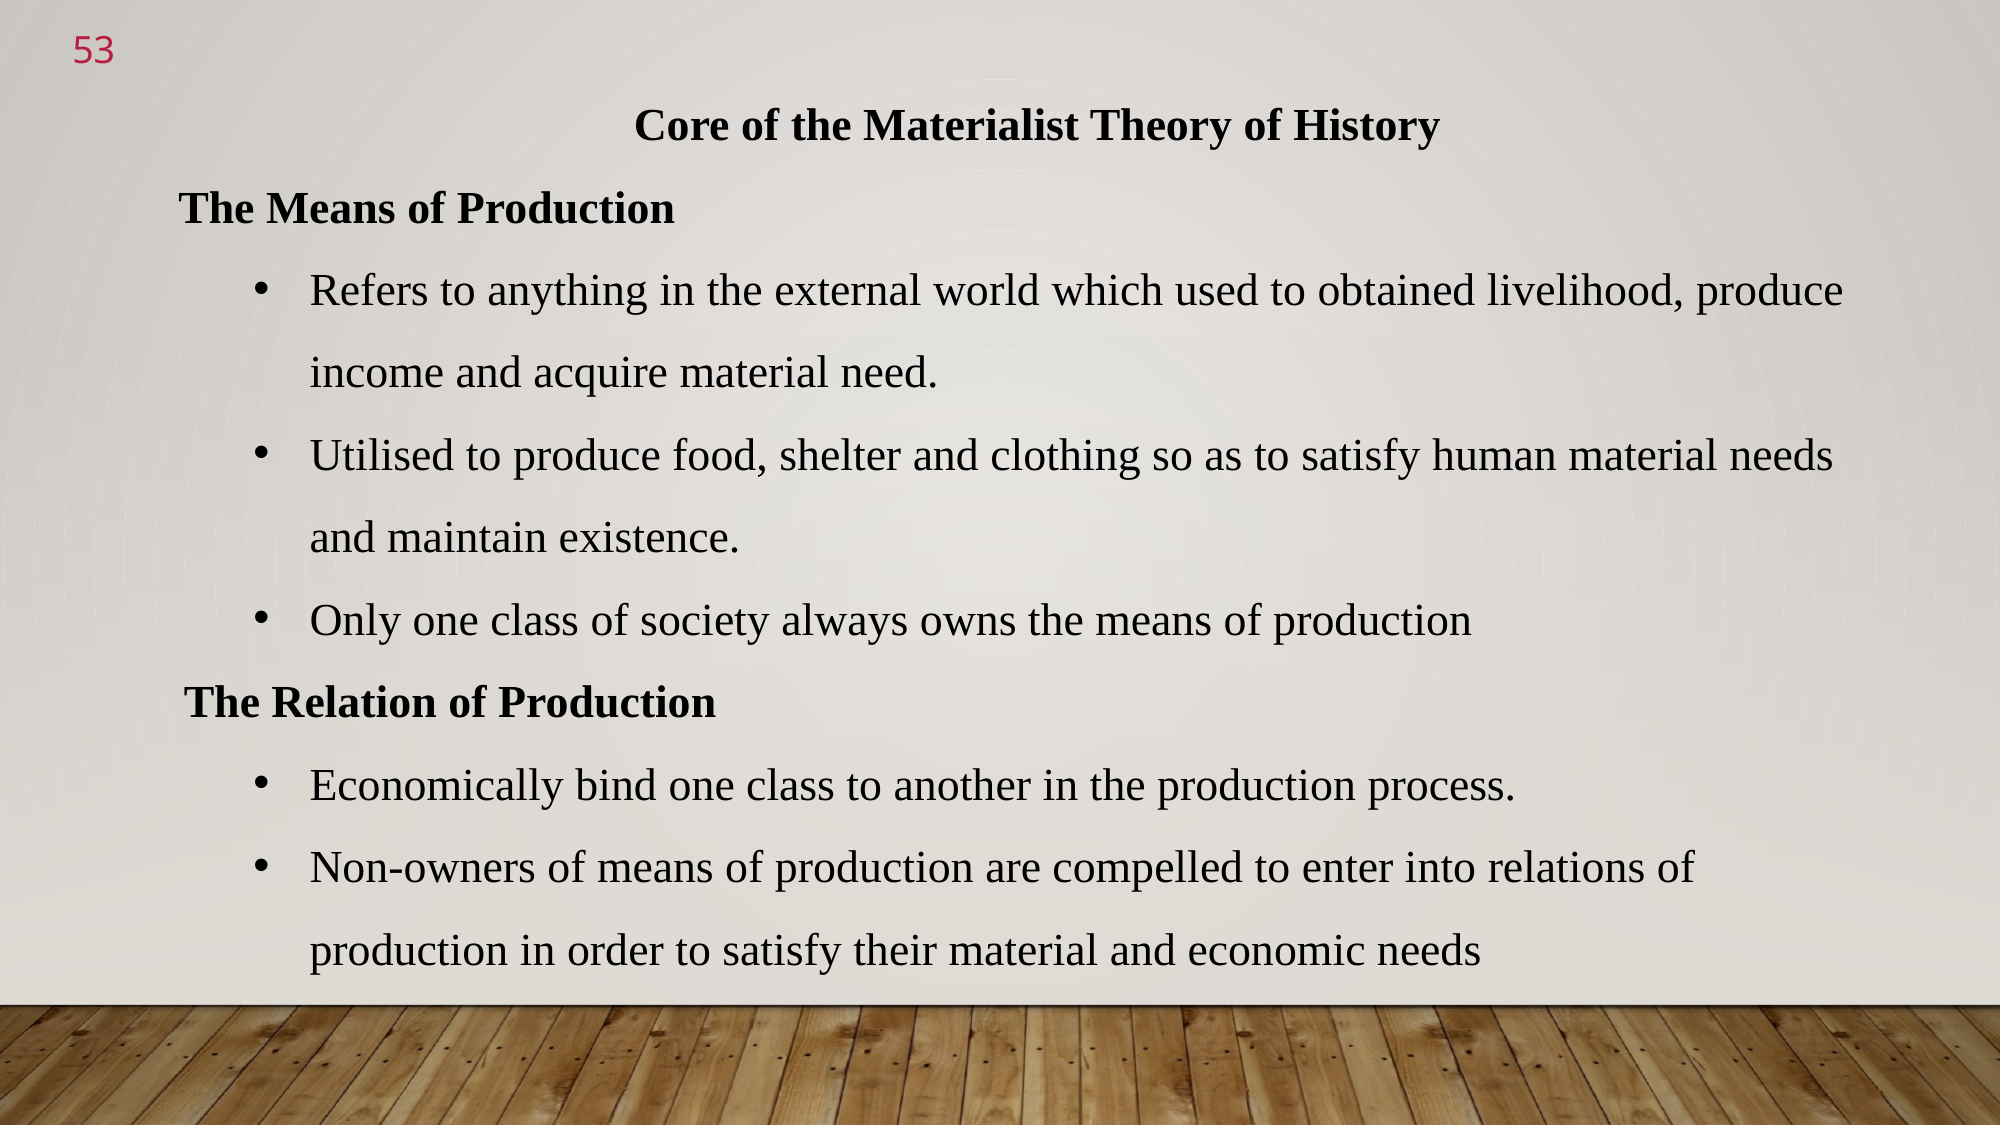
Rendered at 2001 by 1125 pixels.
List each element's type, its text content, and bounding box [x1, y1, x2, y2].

text_box Core of the Materialist Theory of History The Means of Production Refers to anything in the external world which used to obtained livelihood, produce income and acquire material need. Utilised to produce food, shelter and clothing so as to satisfy human material needs and maintain existence. Only one class of society always owns the means of production The Relation of Production Economically bind one class to another in the production process. Non-owners of means of production are compelled to enter into relations of production in order to satisfy their material and economic needs [88, 60, 1912, 982]
picture [0, 1005, 2000, 1125]
slide_number 21 [0, 18, 131, 102]
